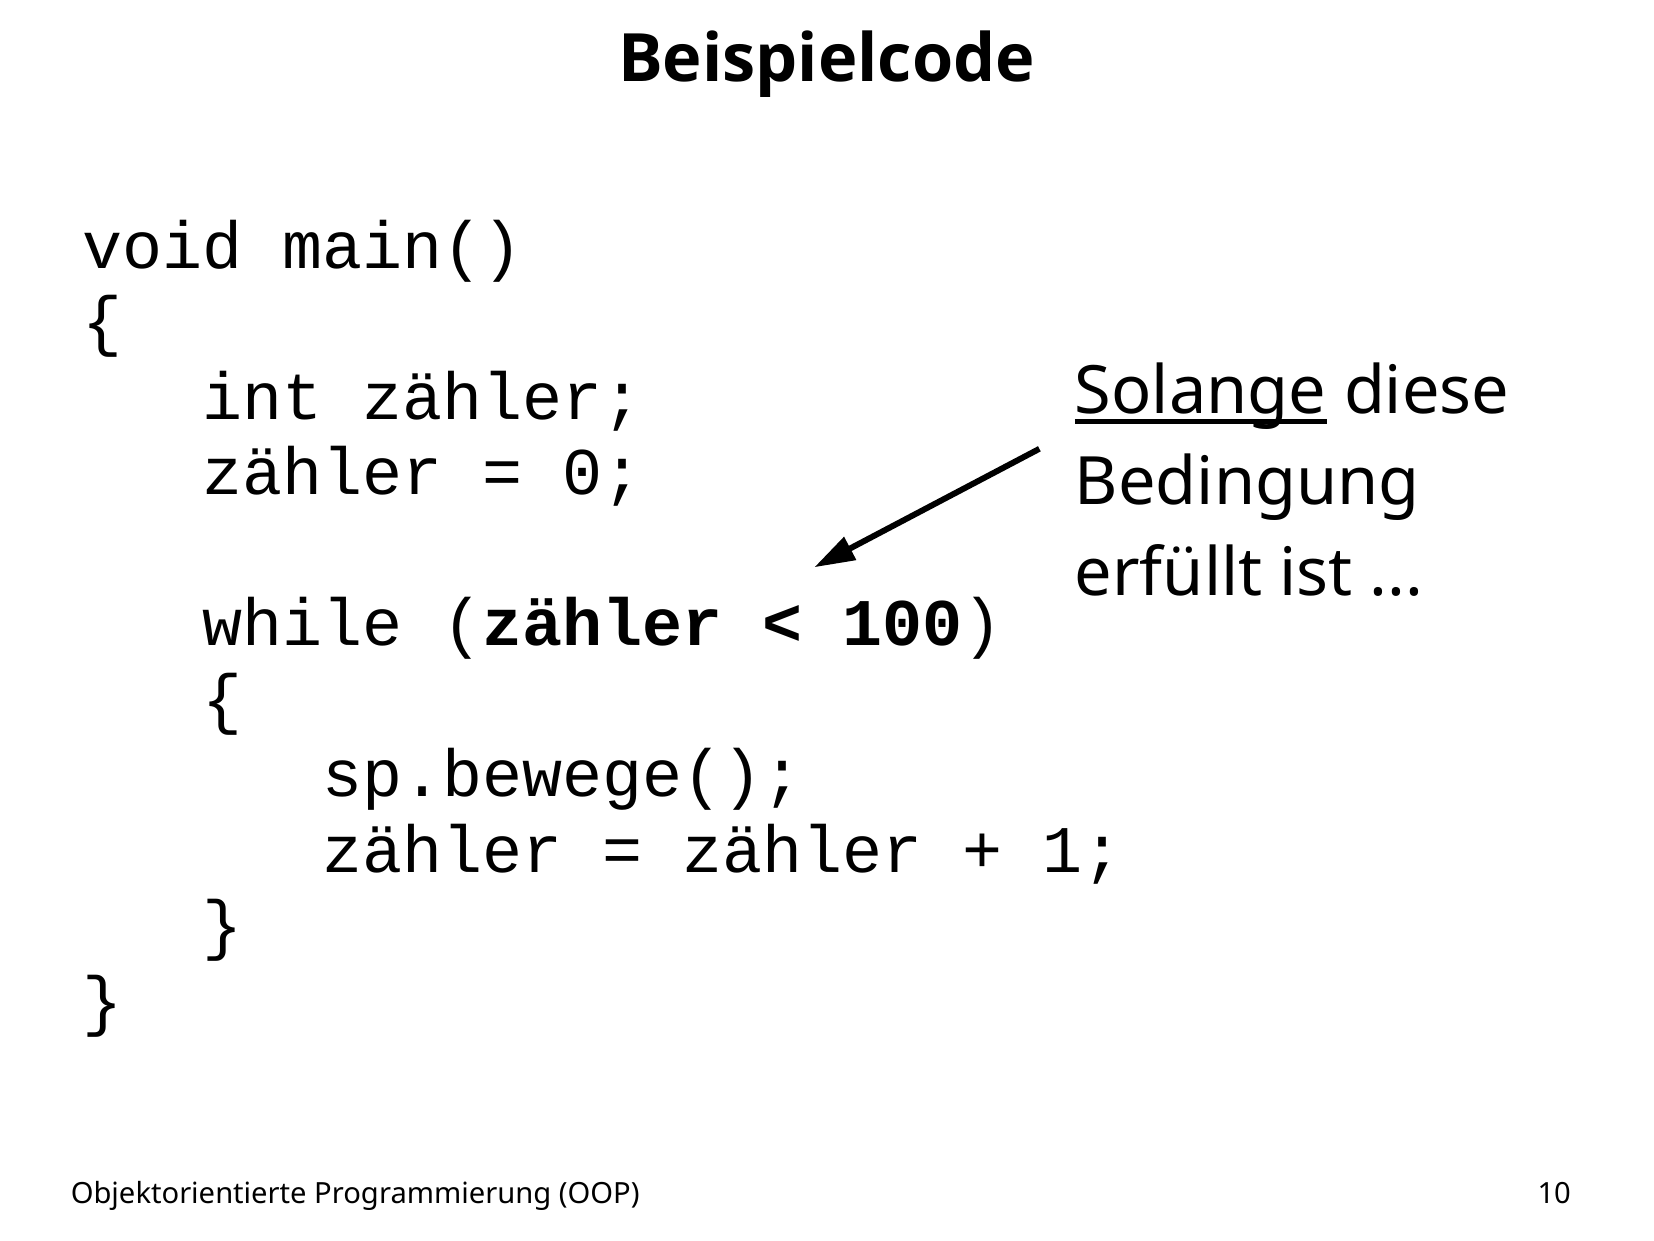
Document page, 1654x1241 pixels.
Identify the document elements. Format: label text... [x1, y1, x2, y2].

list void main() { int zähler; zähler = 0; while (zähler < 100) { sp.bewege(); zähler = zähler + 1; } } [82, 212, 1571, 1146]
list Solange diese Bedingung erfüllt ist ... [1074, 342, 1583, 650]
title Beispielcode [0, 5, 1654, 107]
